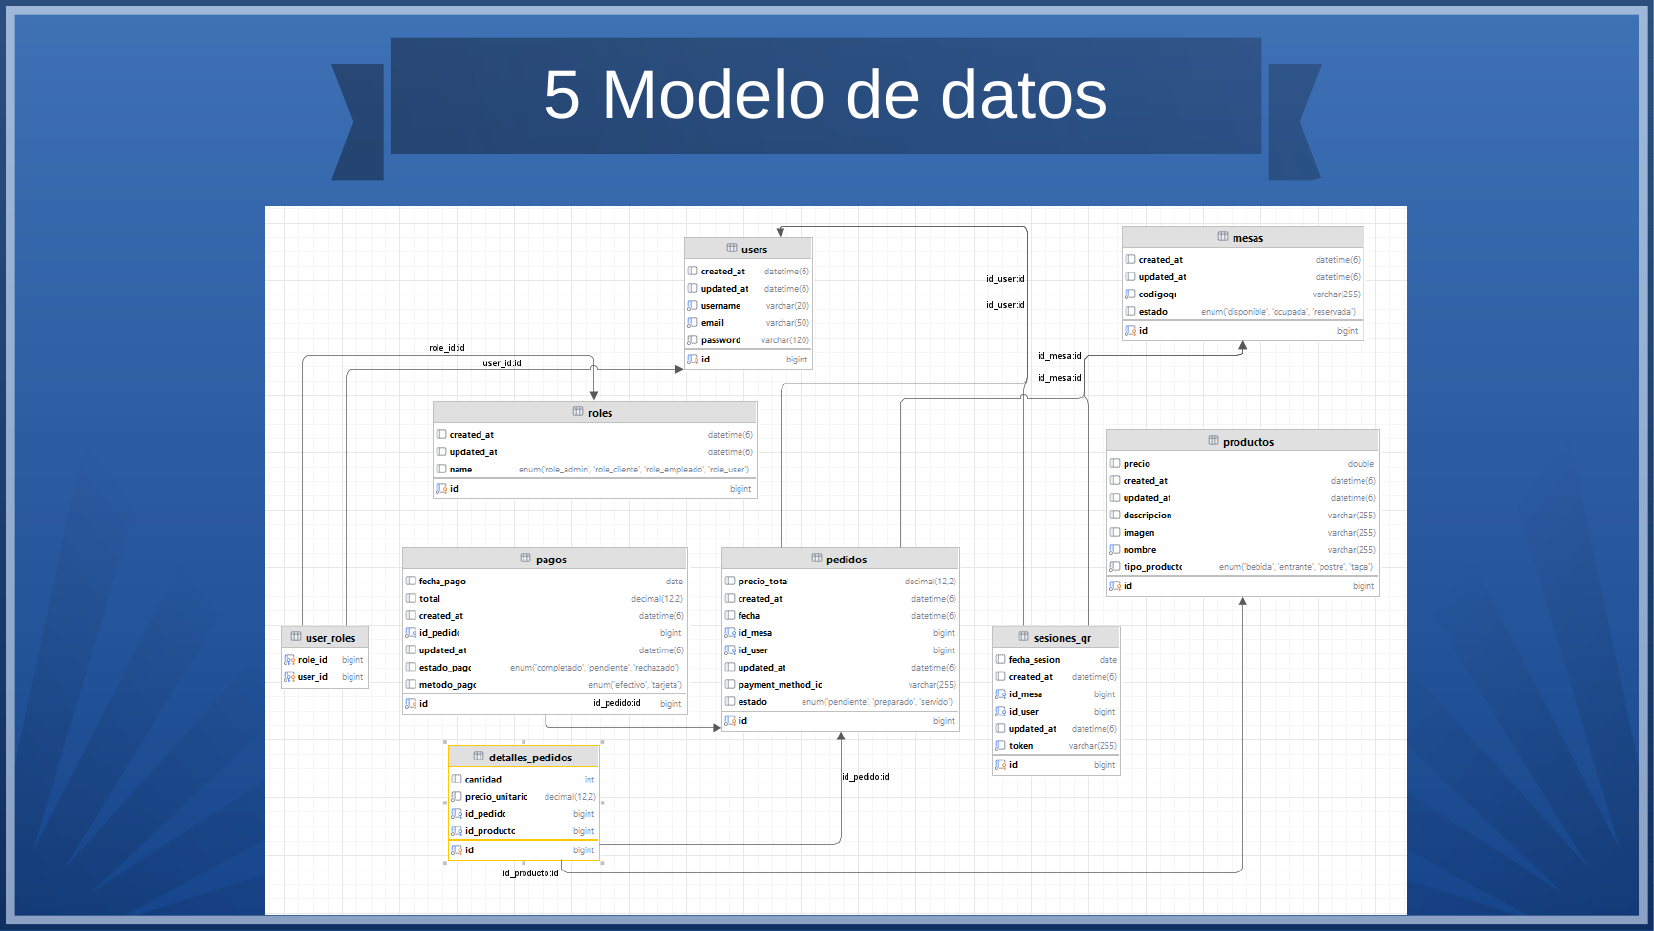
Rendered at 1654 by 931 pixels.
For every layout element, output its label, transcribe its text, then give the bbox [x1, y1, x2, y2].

picture [265, 206, 1407, 915]
title 5 Modelo de datos [389, 35, 1264, 154]
